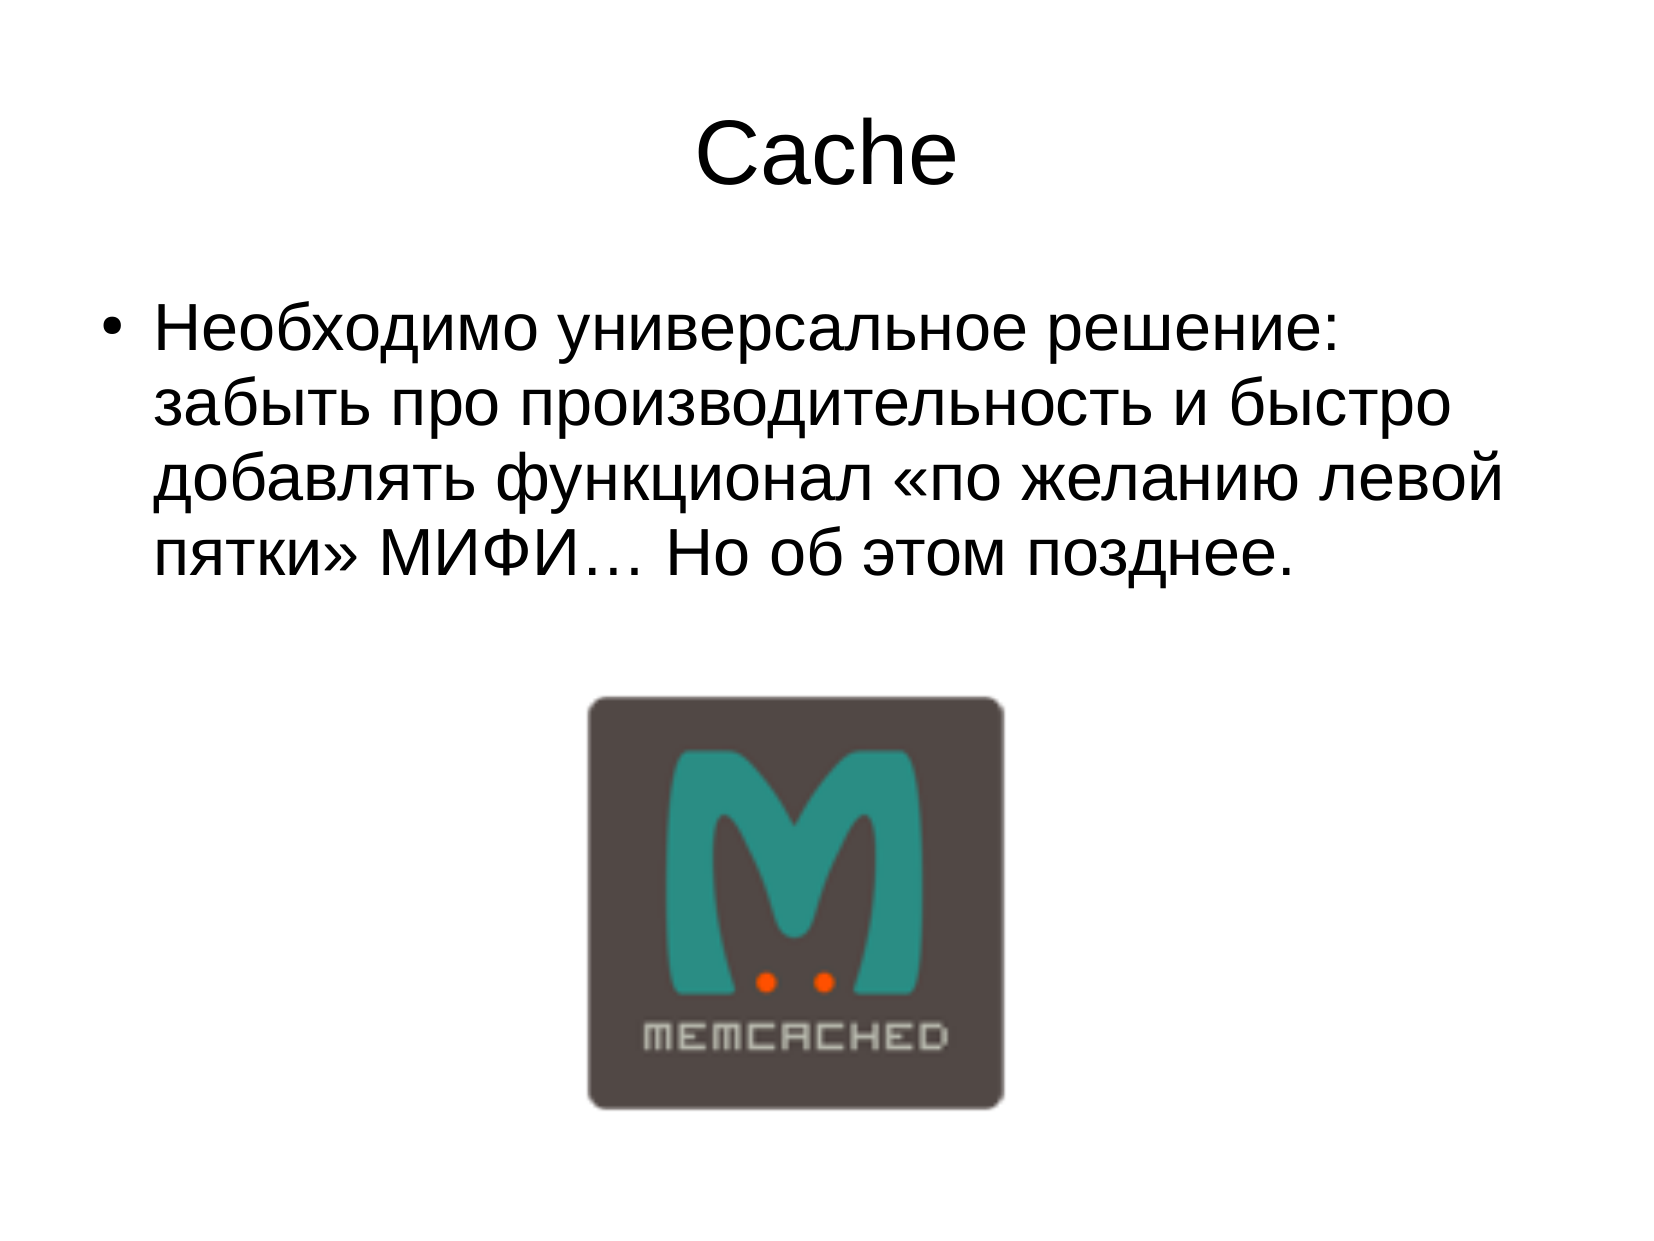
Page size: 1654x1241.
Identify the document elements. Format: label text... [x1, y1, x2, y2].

title Cache [82, 49, 1571, 257]
list Необходимо универсальное решение: забыть про производительность и быстро добавлять функционал «по желанию левой пятки» МИФИ… Но об этом позднее. [82, 290, 1571, 661]
picture [570, 679, 1021, 1130]
